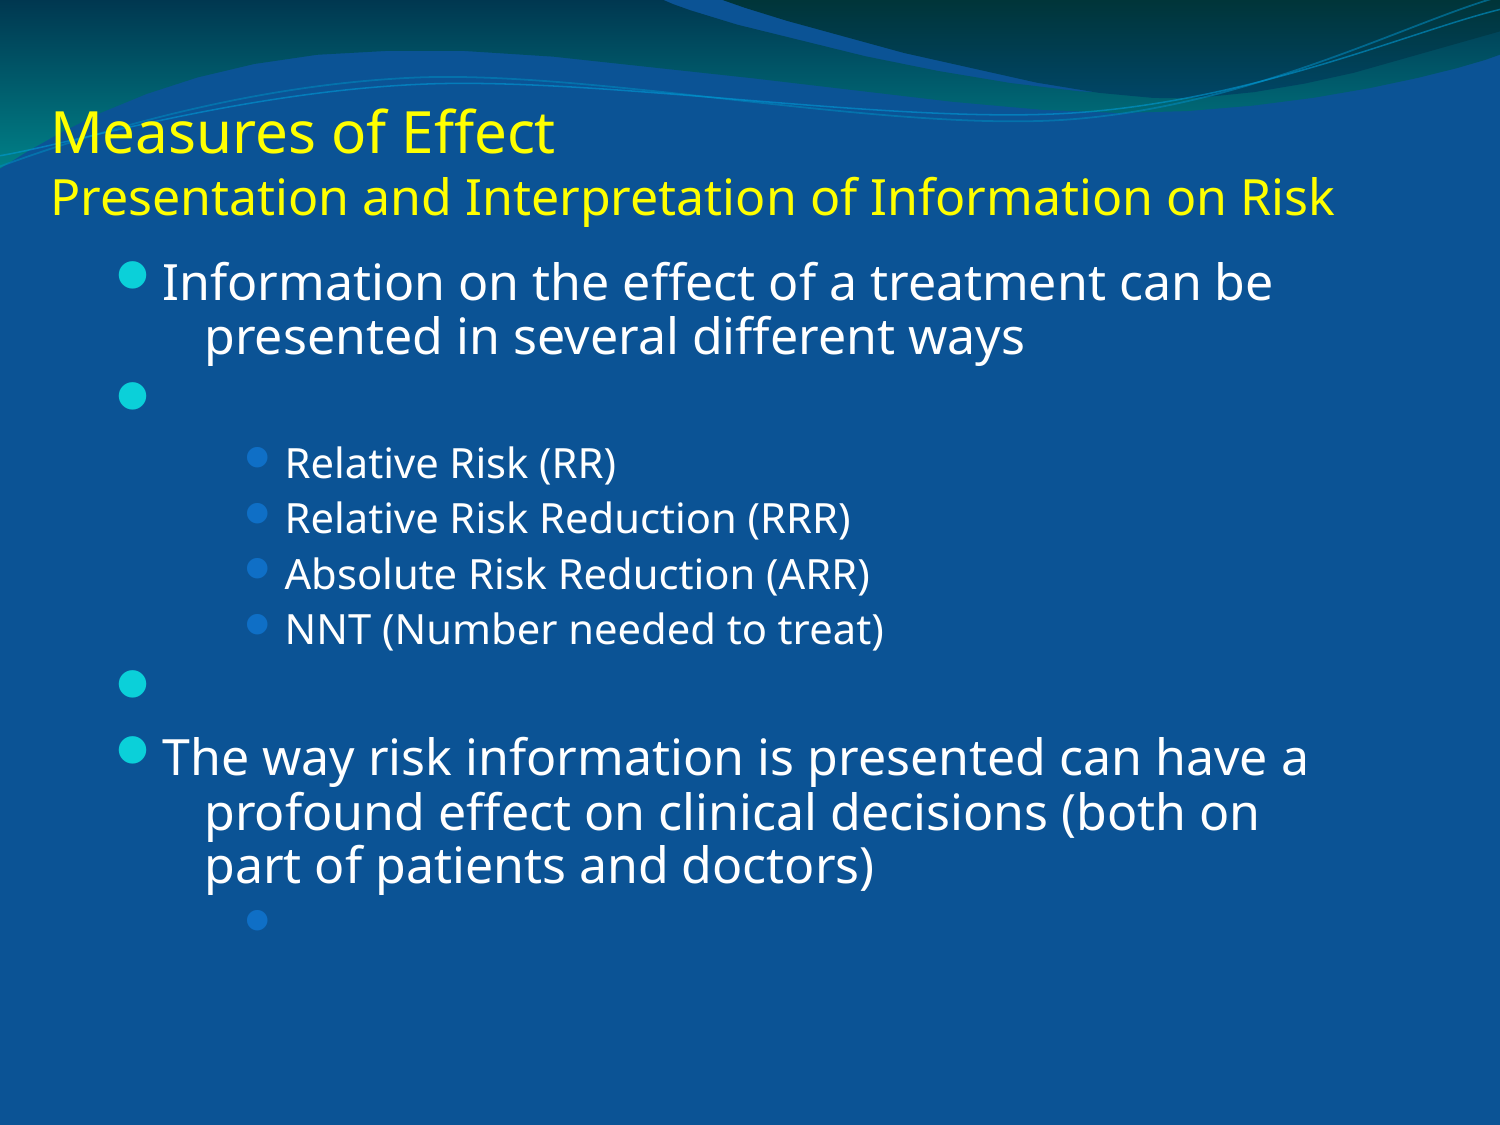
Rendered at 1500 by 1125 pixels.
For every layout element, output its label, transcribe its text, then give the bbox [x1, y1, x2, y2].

list Information on the effect of a treatment can be presented in several different ways Relative Risk (RR) Relative Risk Reduction (RRR) Absolute Risk Reduction (ARR) NNT (Number needed to treat) The way risk information is presented can have a profound effect on clinical decisions (both on part of patients and doctors) [99, 249, 1375, 925]
title Measures of Effect Presentation and Interpretation of Information on Risk [50, 37, 1463, 225]
